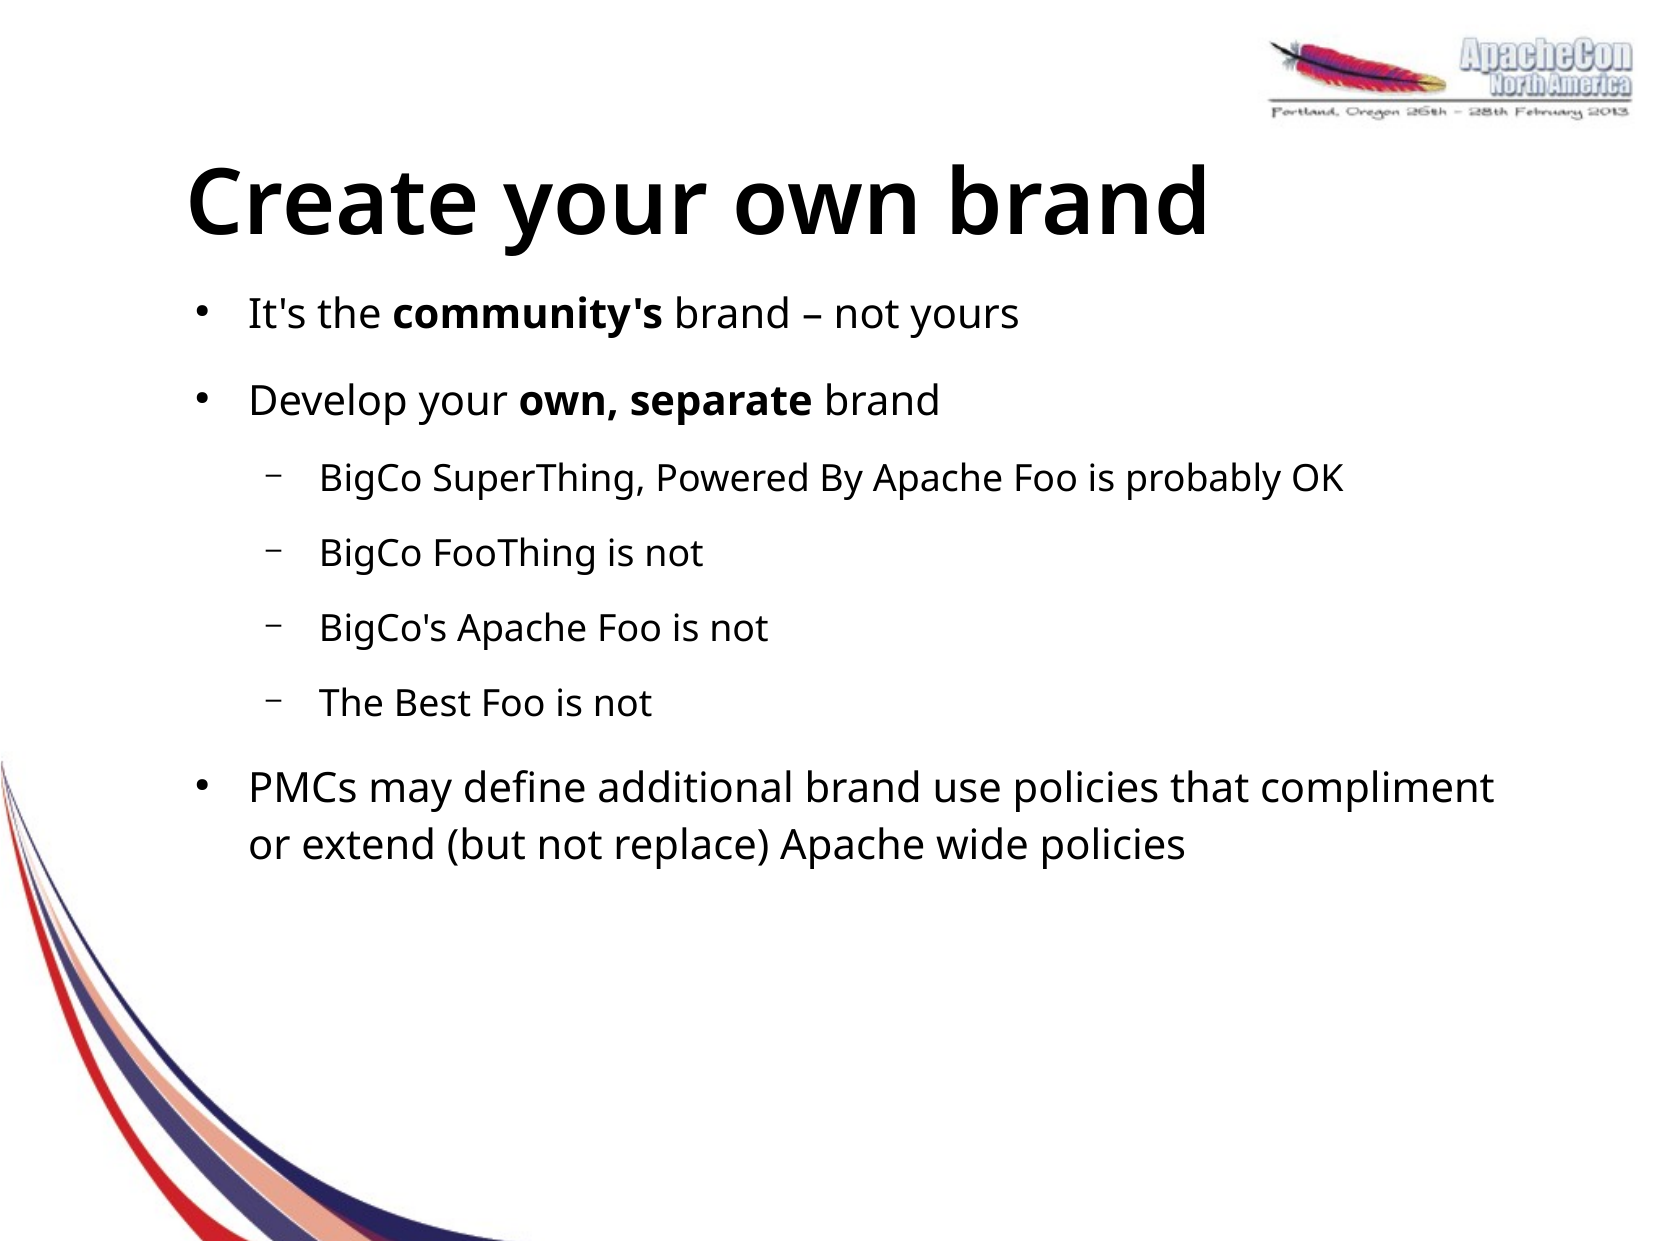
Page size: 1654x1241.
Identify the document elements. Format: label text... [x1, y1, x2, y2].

list It's the community's brand – not yours Develop your own, separate brand BigCo SuperThing, Powered By Apache Foo is probably OK BigCo FooThing is not BigCo's Apache Foo is not The Best Foo is not PMCs may define additional brand use policies that compliment or extend (but not replace) Apache wide policies [177, 283, 1536, 1004]
title Create your own brand [177, 134, 1536, 262]
picture [0, 0, 1654, 1241]
